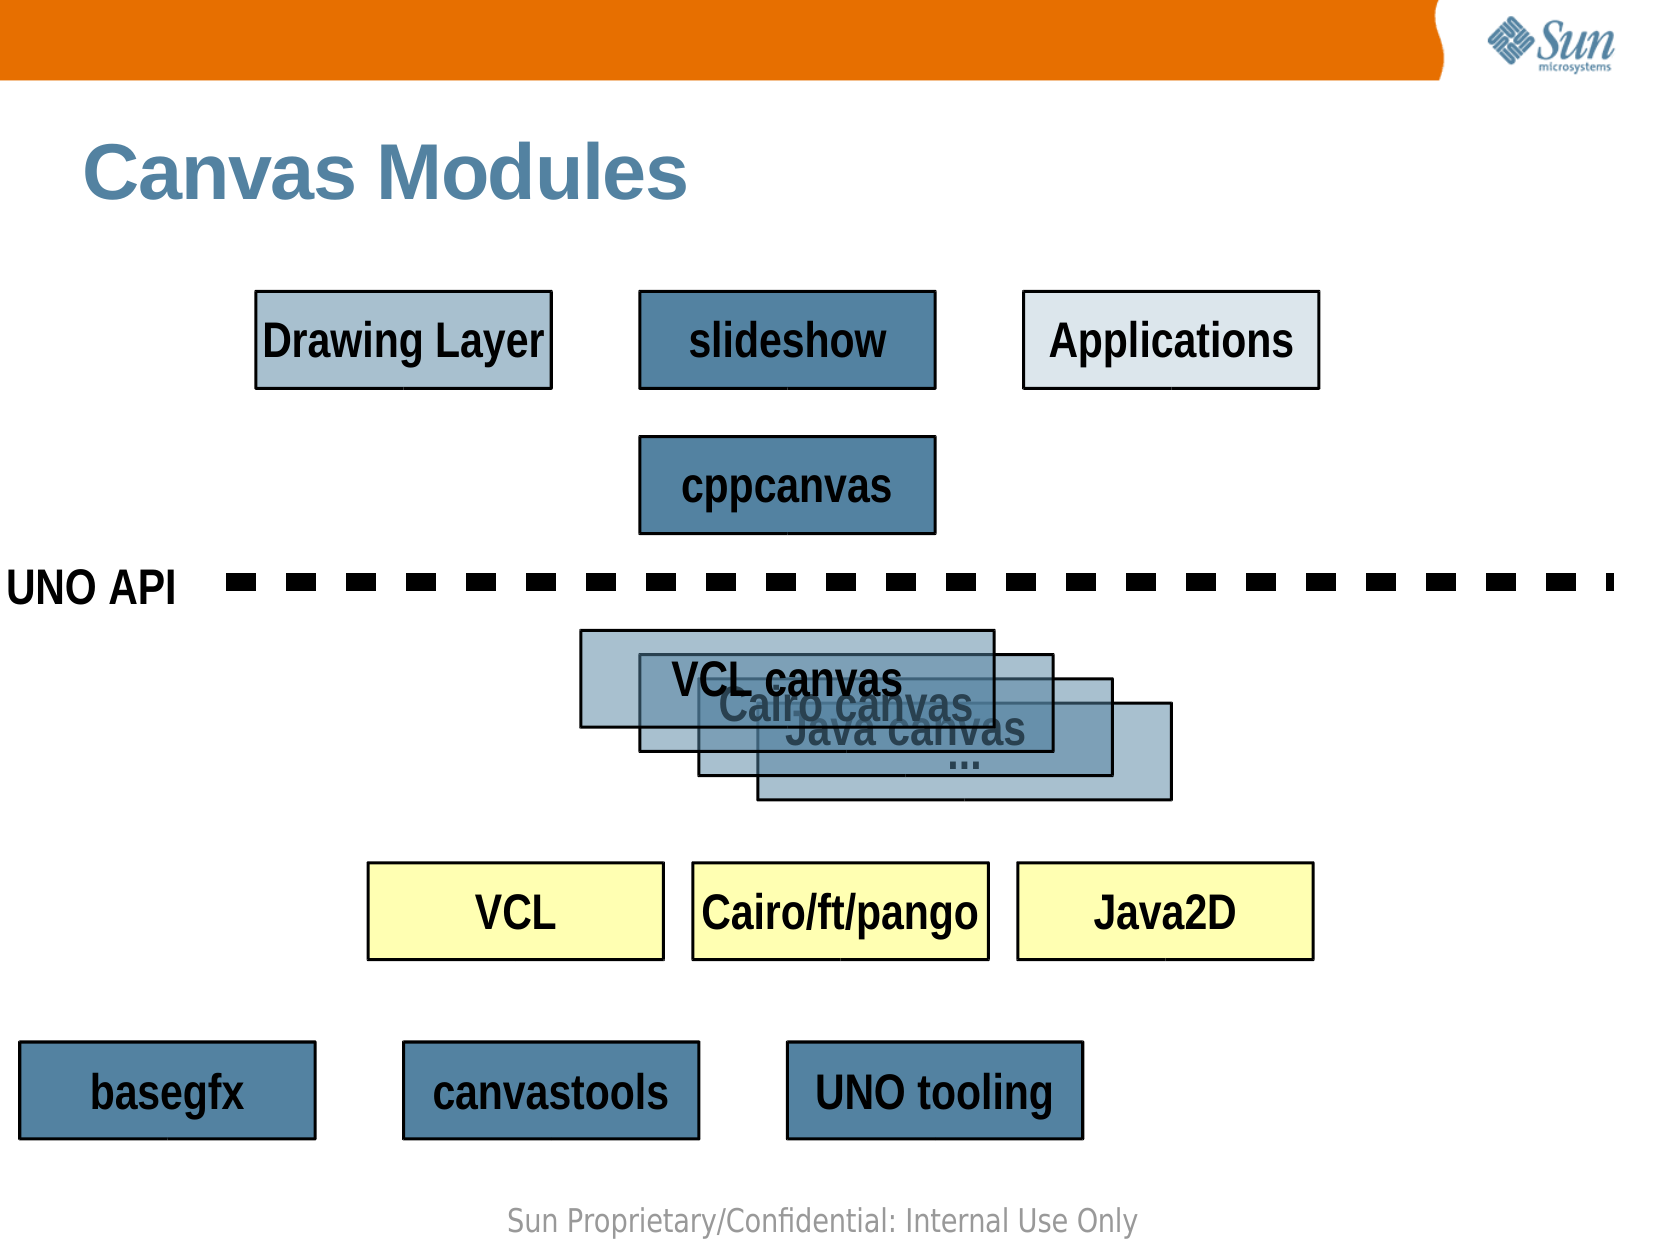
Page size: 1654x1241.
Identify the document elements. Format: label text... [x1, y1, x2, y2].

picture [6, 289, 1634, 1143]
picture [0, 0, 1654, 83]
title Canvas Modules [82, 135, 1585, 251]
